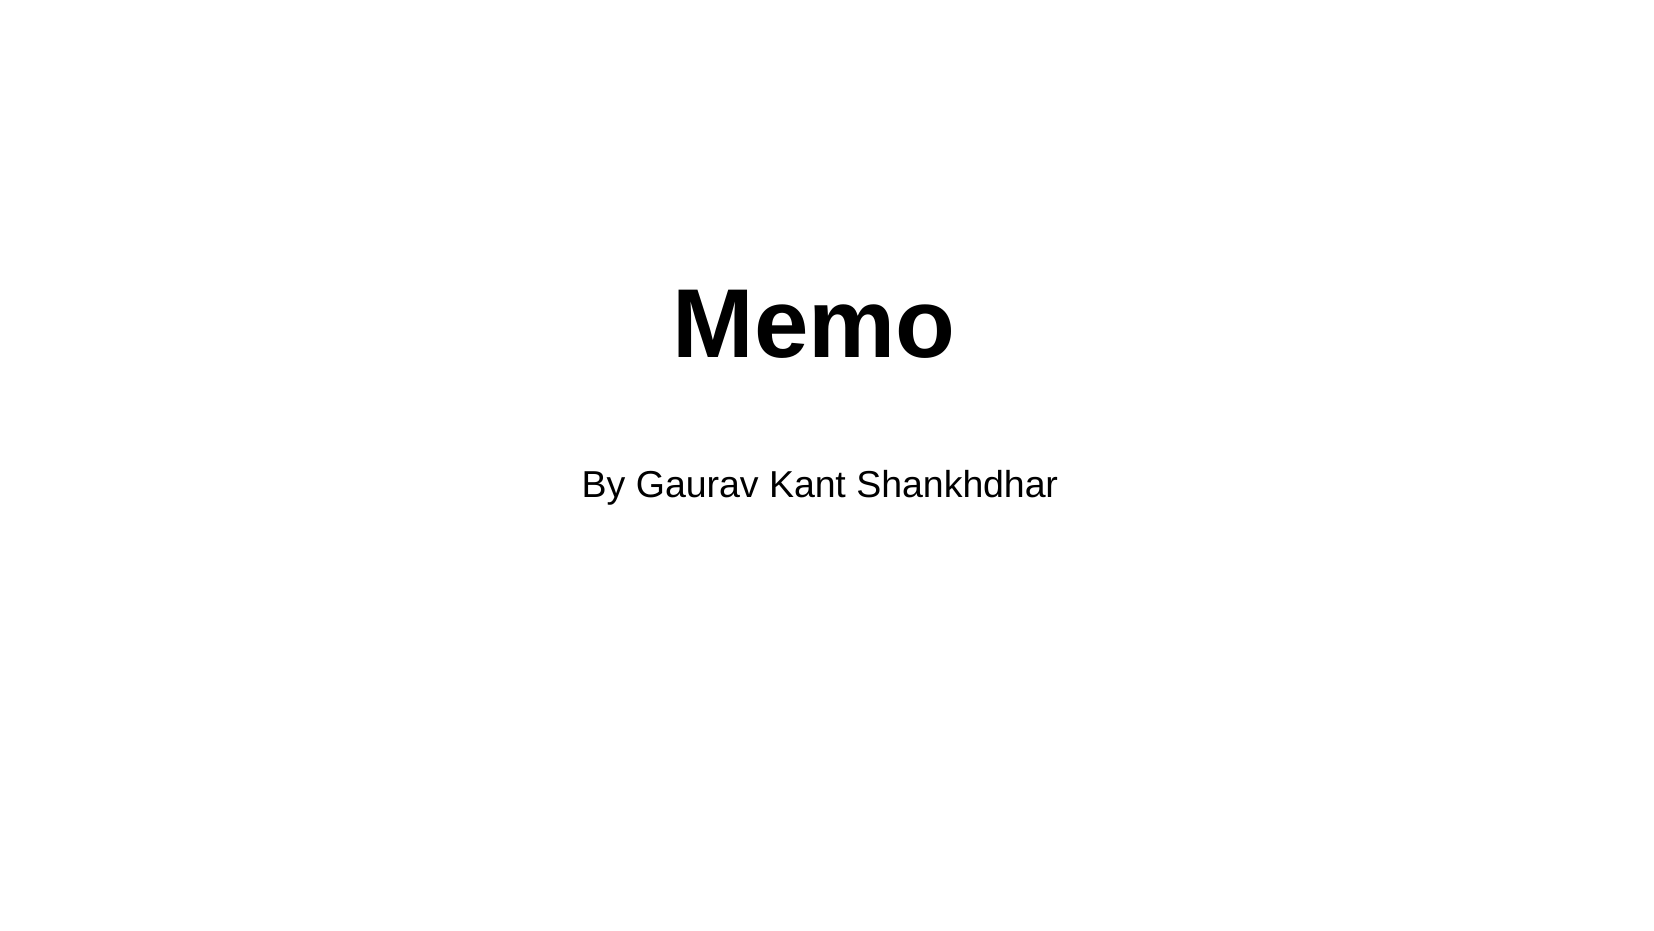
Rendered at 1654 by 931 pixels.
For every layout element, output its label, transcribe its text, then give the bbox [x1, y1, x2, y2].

list Memo [35, 129, 1524, 378]
text_box By Gaurav Kant Shankhdhar [566, 456, 1134, 556]
